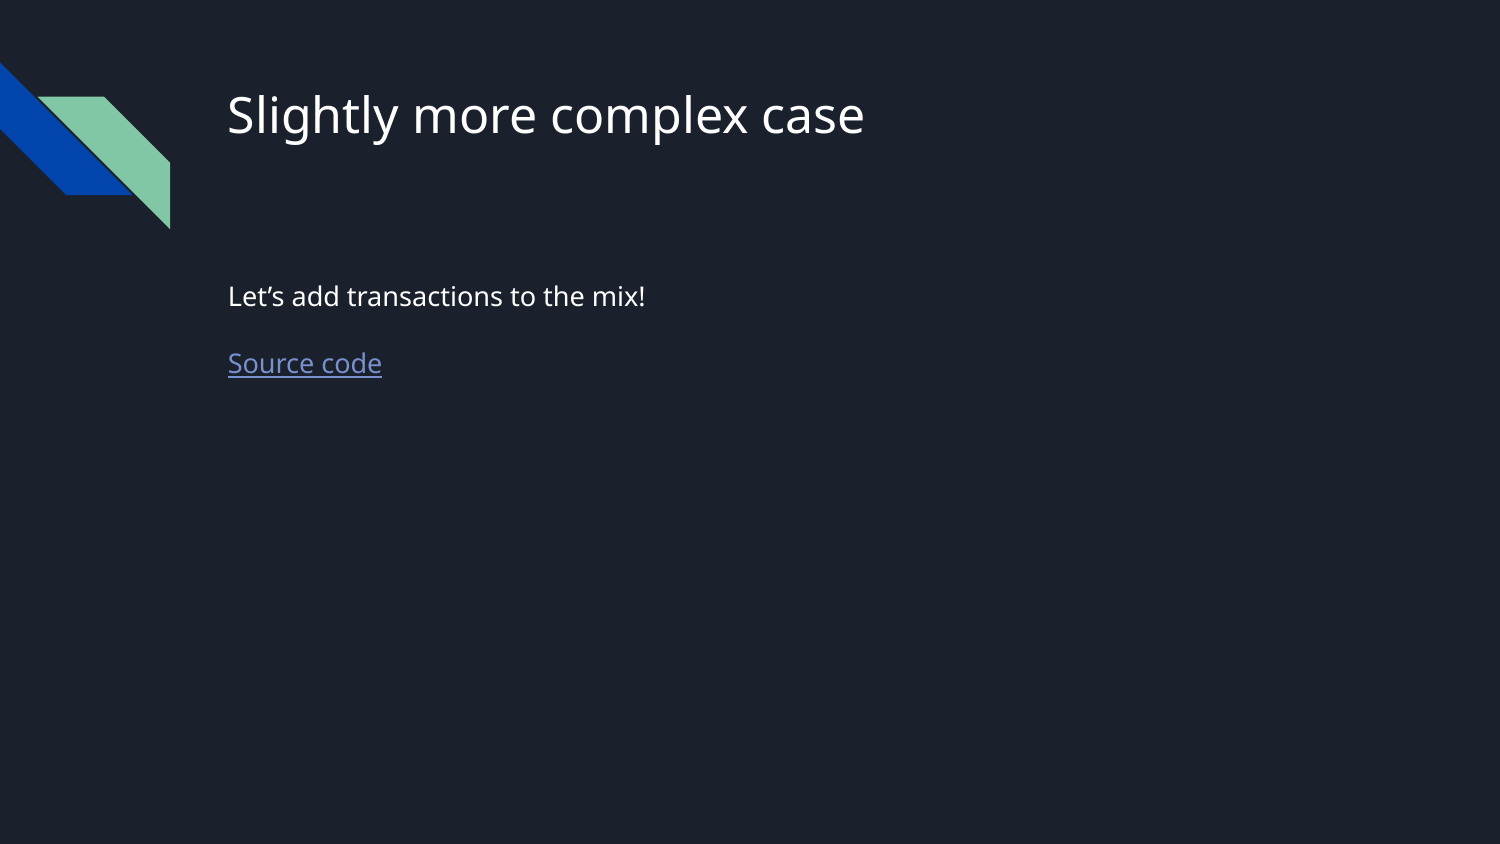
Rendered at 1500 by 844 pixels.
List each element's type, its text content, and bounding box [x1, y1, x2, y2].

list Let’s add transactions to the mix! Source code [212, 257, 1368, 735]
title Slightly more complex case [212, 64, 1368, 215]
